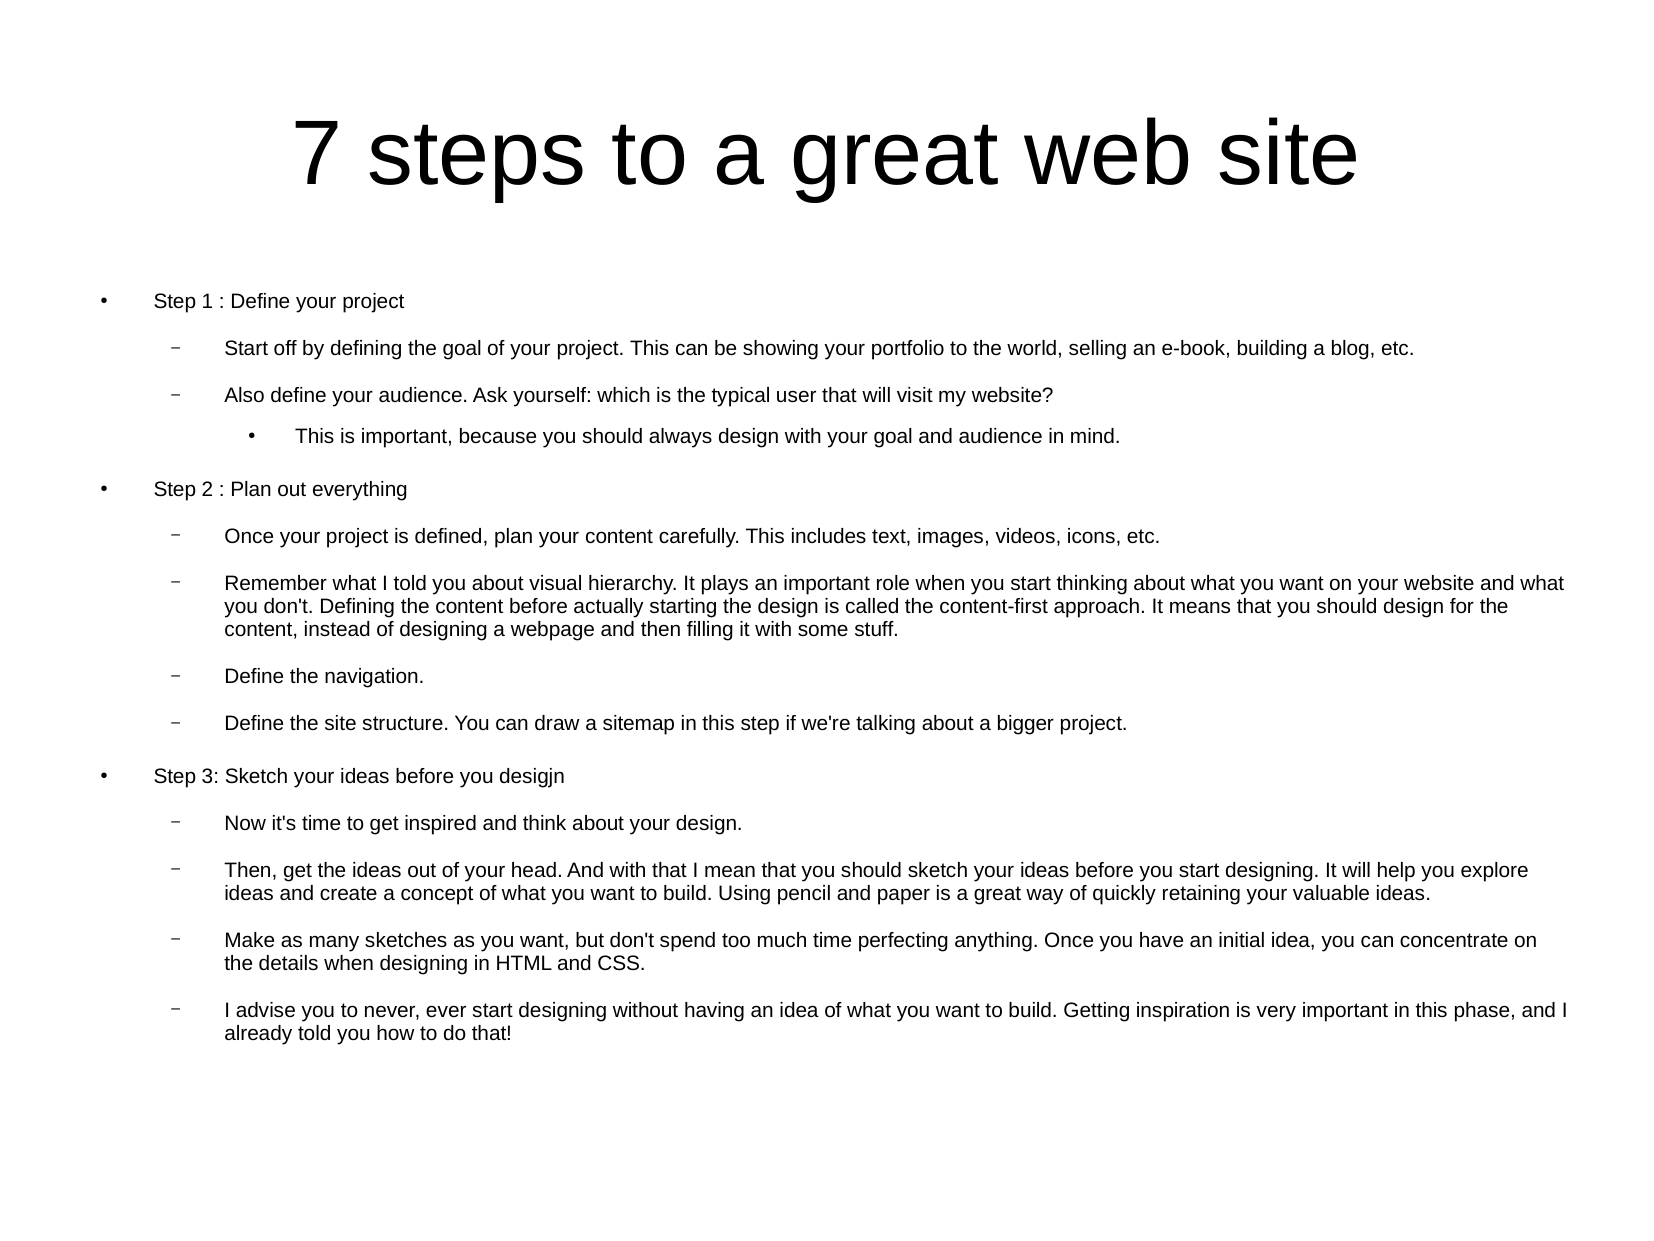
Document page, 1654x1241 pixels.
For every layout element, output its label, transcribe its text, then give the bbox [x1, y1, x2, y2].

title 7 steps to a great web site [82, 49, 1571, 257]
list Step 1 : Define your project Start off by defining the goal of your project. This can be showing your portfolio to the world, selling an e-book, building a blog, etc. Also define your audience. Ask yourself: which is the typical user that will visit my website? This is important, because you should always design with your goal and audience in mind. Step 2 : Plan out everything Once your project is defined, plan your content carefully. This includes text, images, videos, icons, etc. Remember what I told you about visual hierarchy. It plays an important role when you start thinking about what you want on your website and what you don't. Defining the content before actually starting the design is called the content-first approach. It means that you should design for the content, instead of designing a webpage and then filling it with some stuff. Define the navigation. Define the site structure. You can draw a sitemap in this step if we're talking about a bigger project. Step 3: Sketch your ideas before you desigjn Now it's time to get inspired and think about your design. Then, get the ideas out of your head. And with that I mean that you should sketch your ideas before you start designing. It will help you explore ideas and create a concept of what you want to build. Using pencil and paper is a great way of quickly retaining your valuable ideas. Make as many sketches as you want, but don't spend too much time perfecting anything. Once you have an initial idea, you can concentrate on the details when designing in HTML and CSS. I advise you to never, ever start designing without having an idea of what you want to build. Getting inspiration is very important in this phase, and I already told you how to do that! [82, 290, 1571, 1229]
